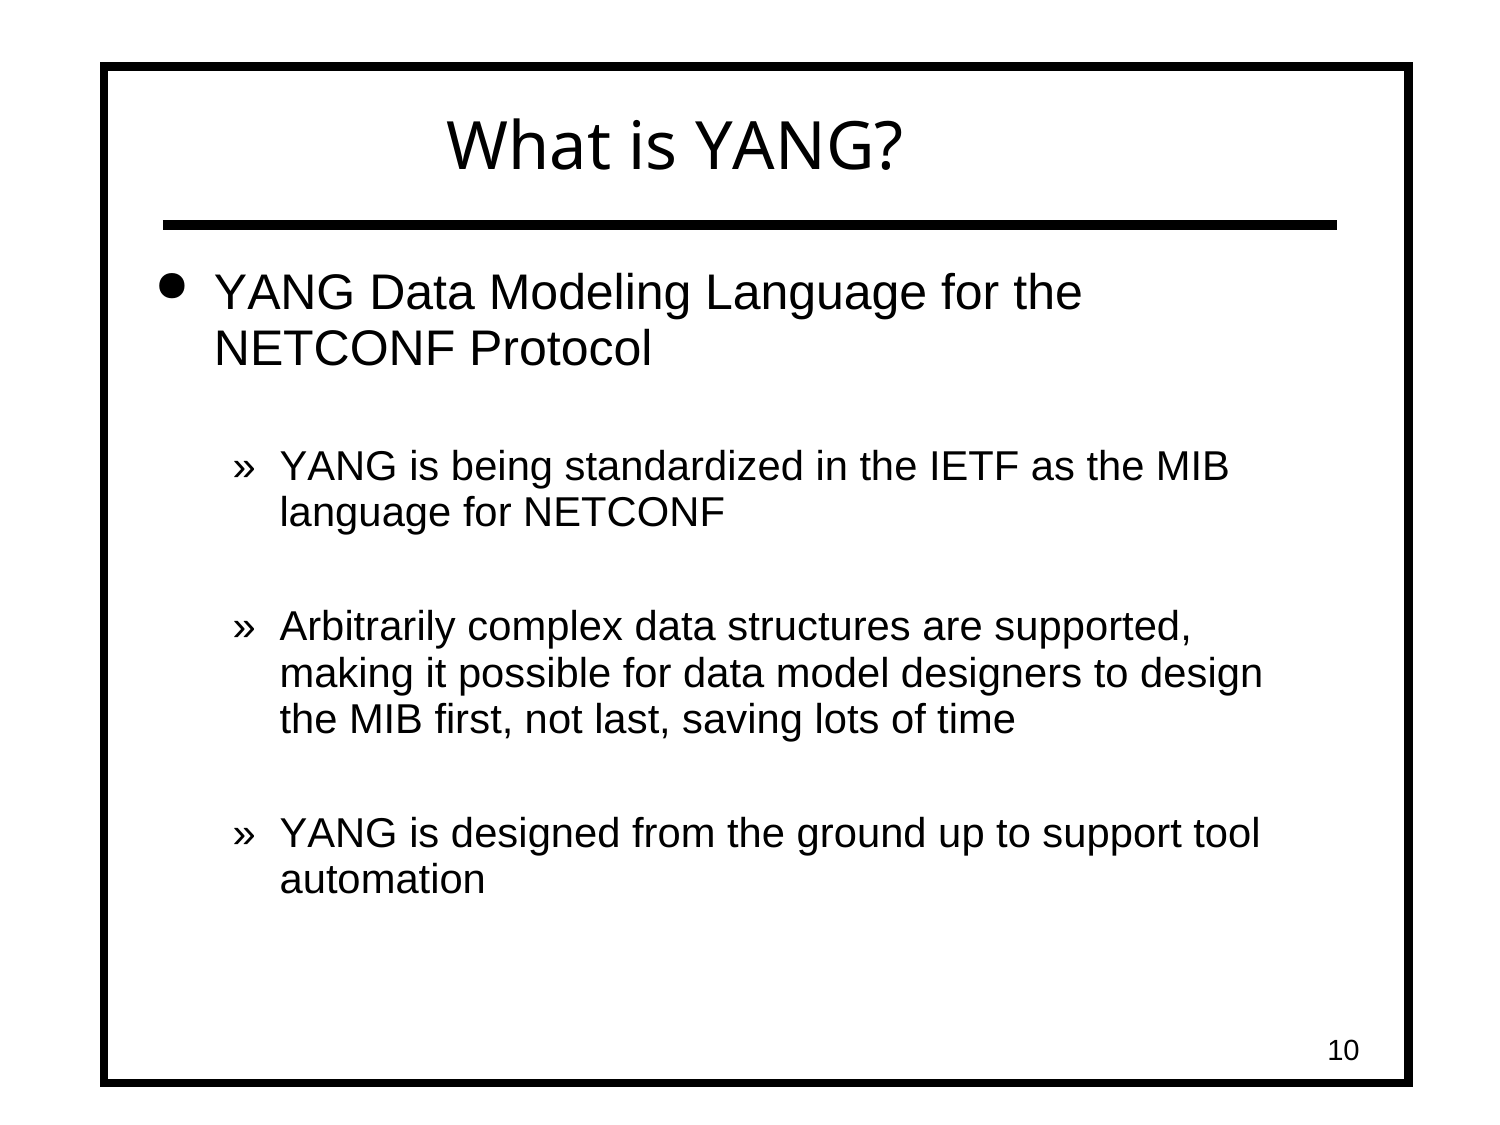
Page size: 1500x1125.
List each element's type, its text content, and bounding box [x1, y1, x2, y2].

list YANG Data Modeling Language for the NETCONF Protocol YANG is being standardized in the IETF as the MIB language for NETCONF Arbitrarily complex data structures are supported, making it possible for data model designers to design the MIB first, not last, saving lots of time YANG is designed from the ground up to support tool automation [157, 263, 1333, 1007]
title What is YANG? [162, 74, 1332, 213]
